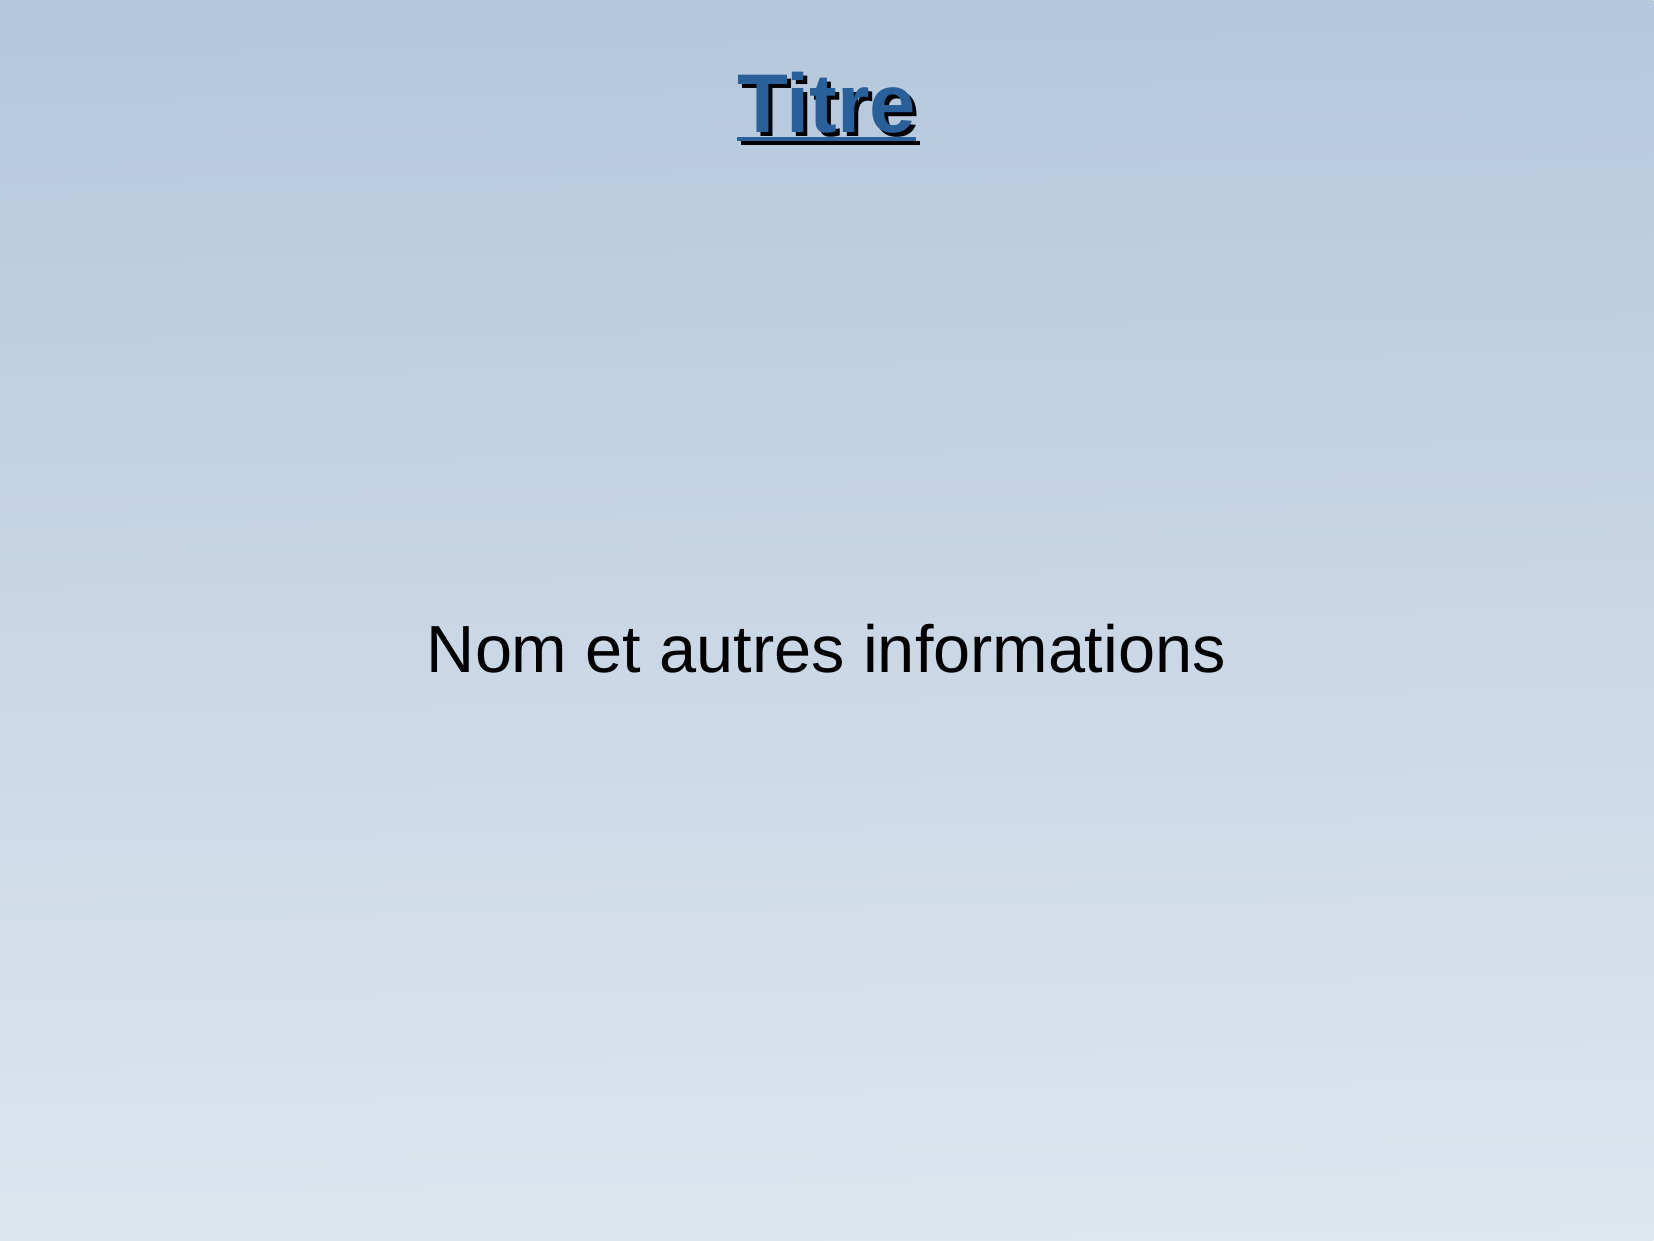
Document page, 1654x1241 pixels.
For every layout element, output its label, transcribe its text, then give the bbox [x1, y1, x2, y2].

title Titre [82, 0, 1571, 207]
subtitle Nom et autres informations [82, 290, 1571, 1010]
